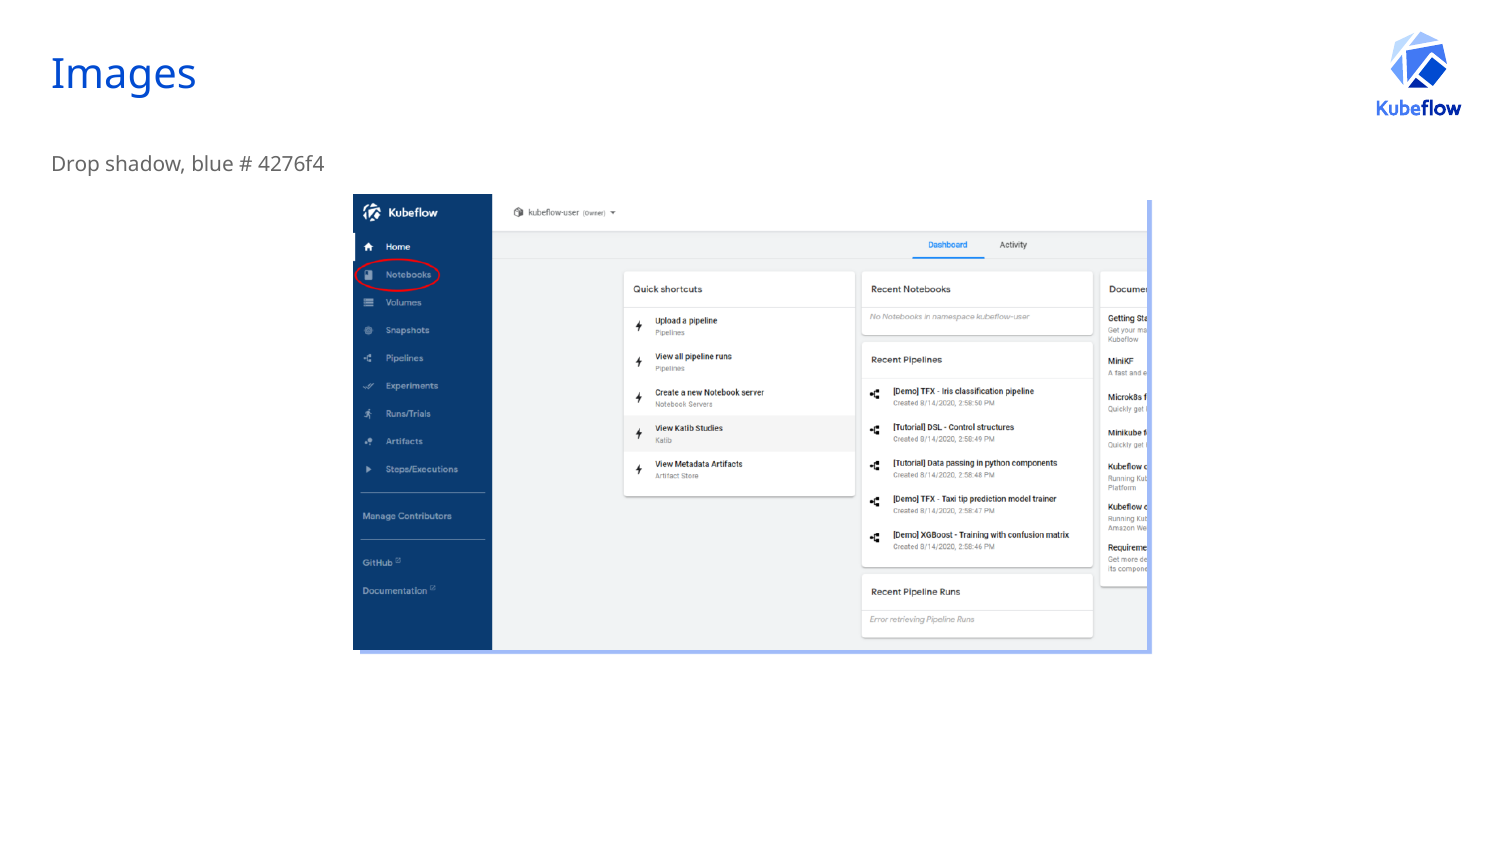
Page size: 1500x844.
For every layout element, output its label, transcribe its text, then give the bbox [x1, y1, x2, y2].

list Drop shadow, blue # 4276f4 [51, 147, 1449, 622]
title Images [51, 47, 1449, 147]
picture [353, 622, 1147, 650]
